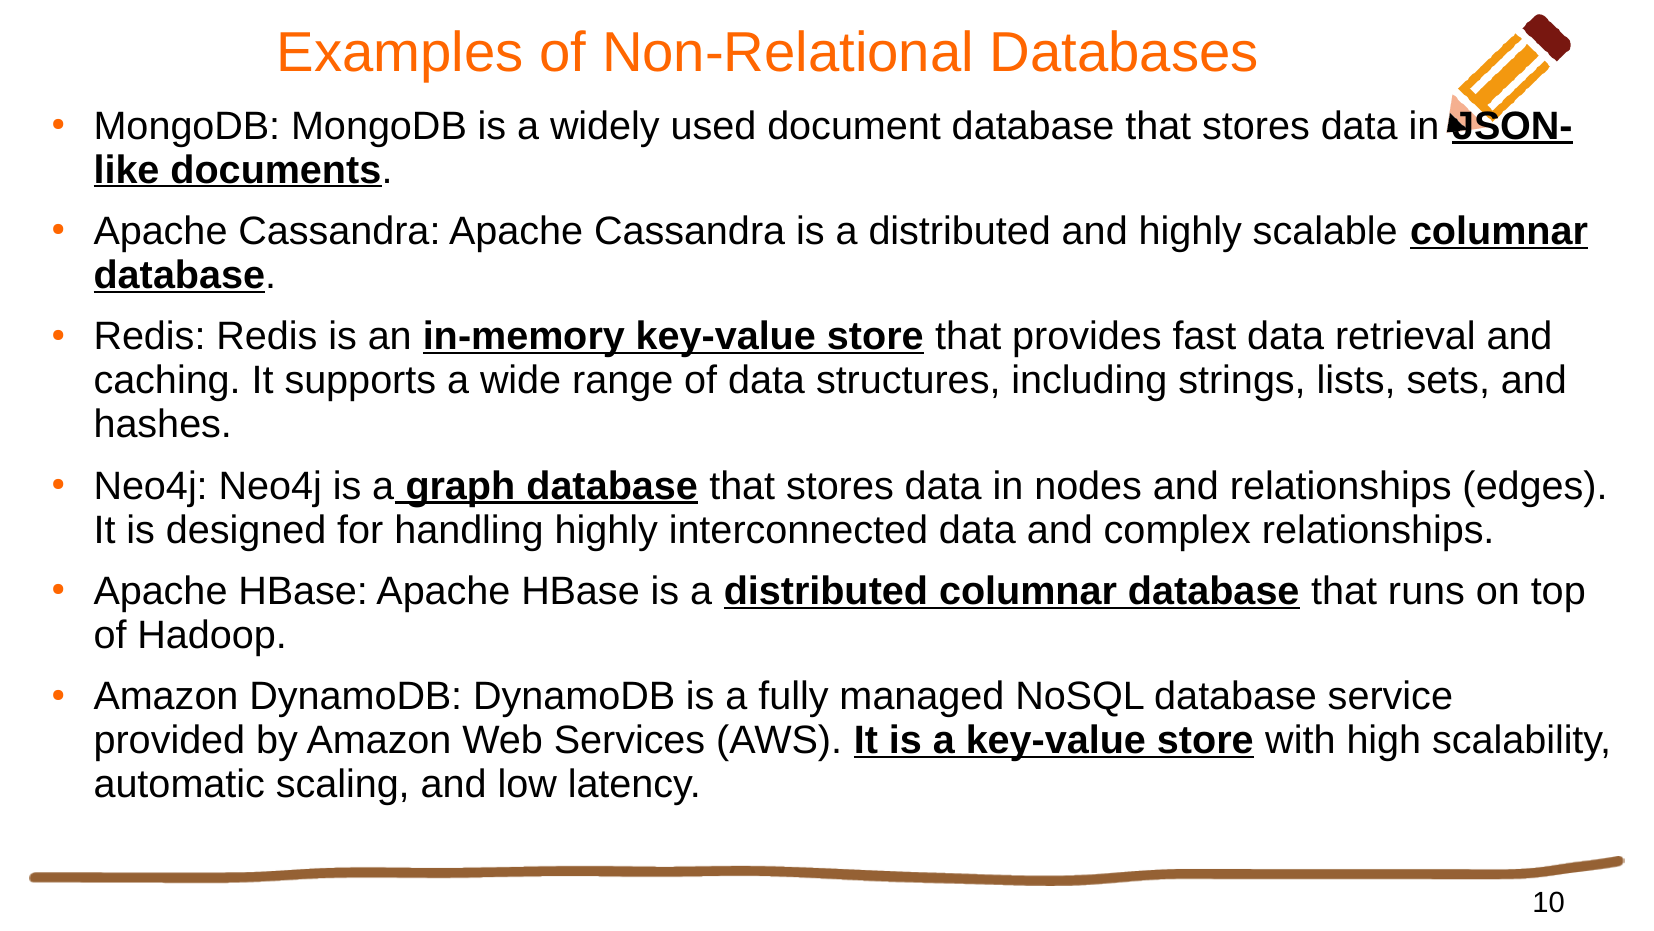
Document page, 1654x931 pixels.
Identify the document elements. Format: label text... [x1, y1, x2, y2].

title Examples of Non-Relational Databases [88, 0, 1447, 103]
picture [1447, 14, 1571, 103]
list MongoDB: MongoDB is a widely used document database that stores data in JSON-like documents. Apache Cassandra: Apache Cassandra is a distributed and highly scalable columnar database. Redis: Redis is an in-memory key-value store that provides fast data retrieval and caching. It supports a wide range of data structures, including strings, lists, sets, and hashes. Neo4j: Neo4j is a graph database that stores data in nodes and relationships (edges). It is designed for handling highly interconnected data and complex relationships. Apache HBase: Apache HBase is a distributed columnar database that runs on top of Hadoop. Amazon DynamoDB: DynamoDB is a fully managed NoSQL database service provided by Amazon Web Services (AWS). It is a key-value store with high scalability, automatic scaling, and low latency. [37, 103, 1613, 857]
picture [29, 856, 1625, 886]
